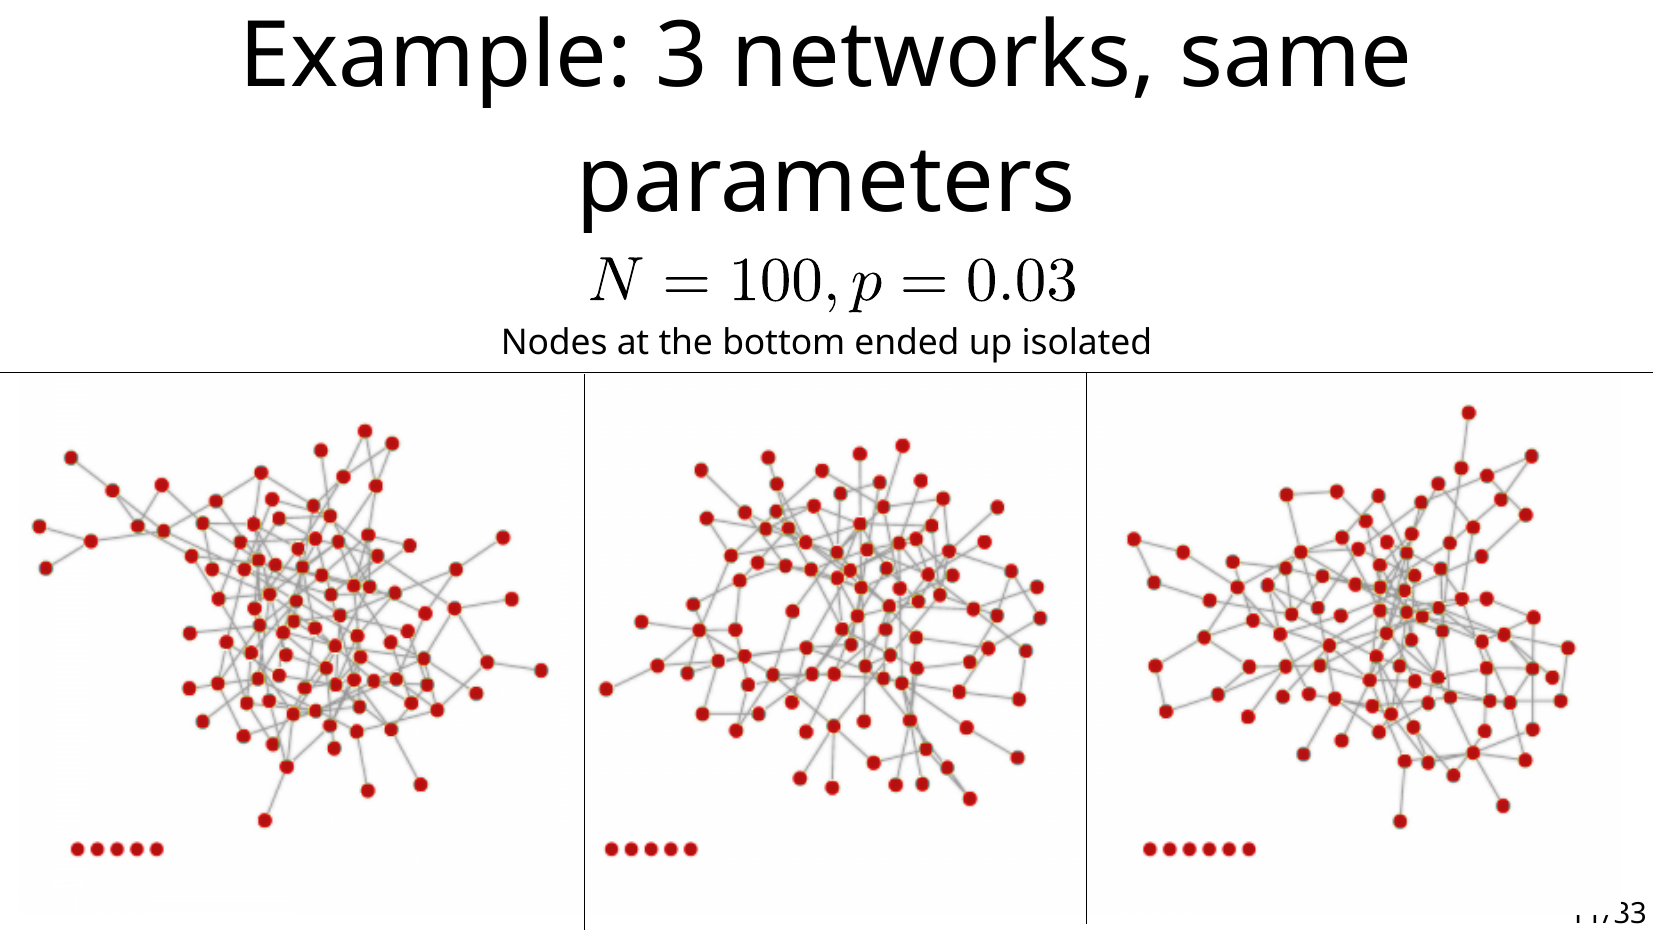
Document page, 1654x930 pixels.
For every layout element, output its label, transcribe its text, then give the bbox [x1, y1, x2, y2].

picture [585, 375, 1086, 916]
picture [18, 375, 584, 916]
title Example: 3 networks, same parameters [82, 1, 1571, 225]
picture [1087, 375, 1621, 916]
picture [585, 255, 1081, 315]
list Nodes at the bottom ended up isolated [82, 317, 1571, 366]
